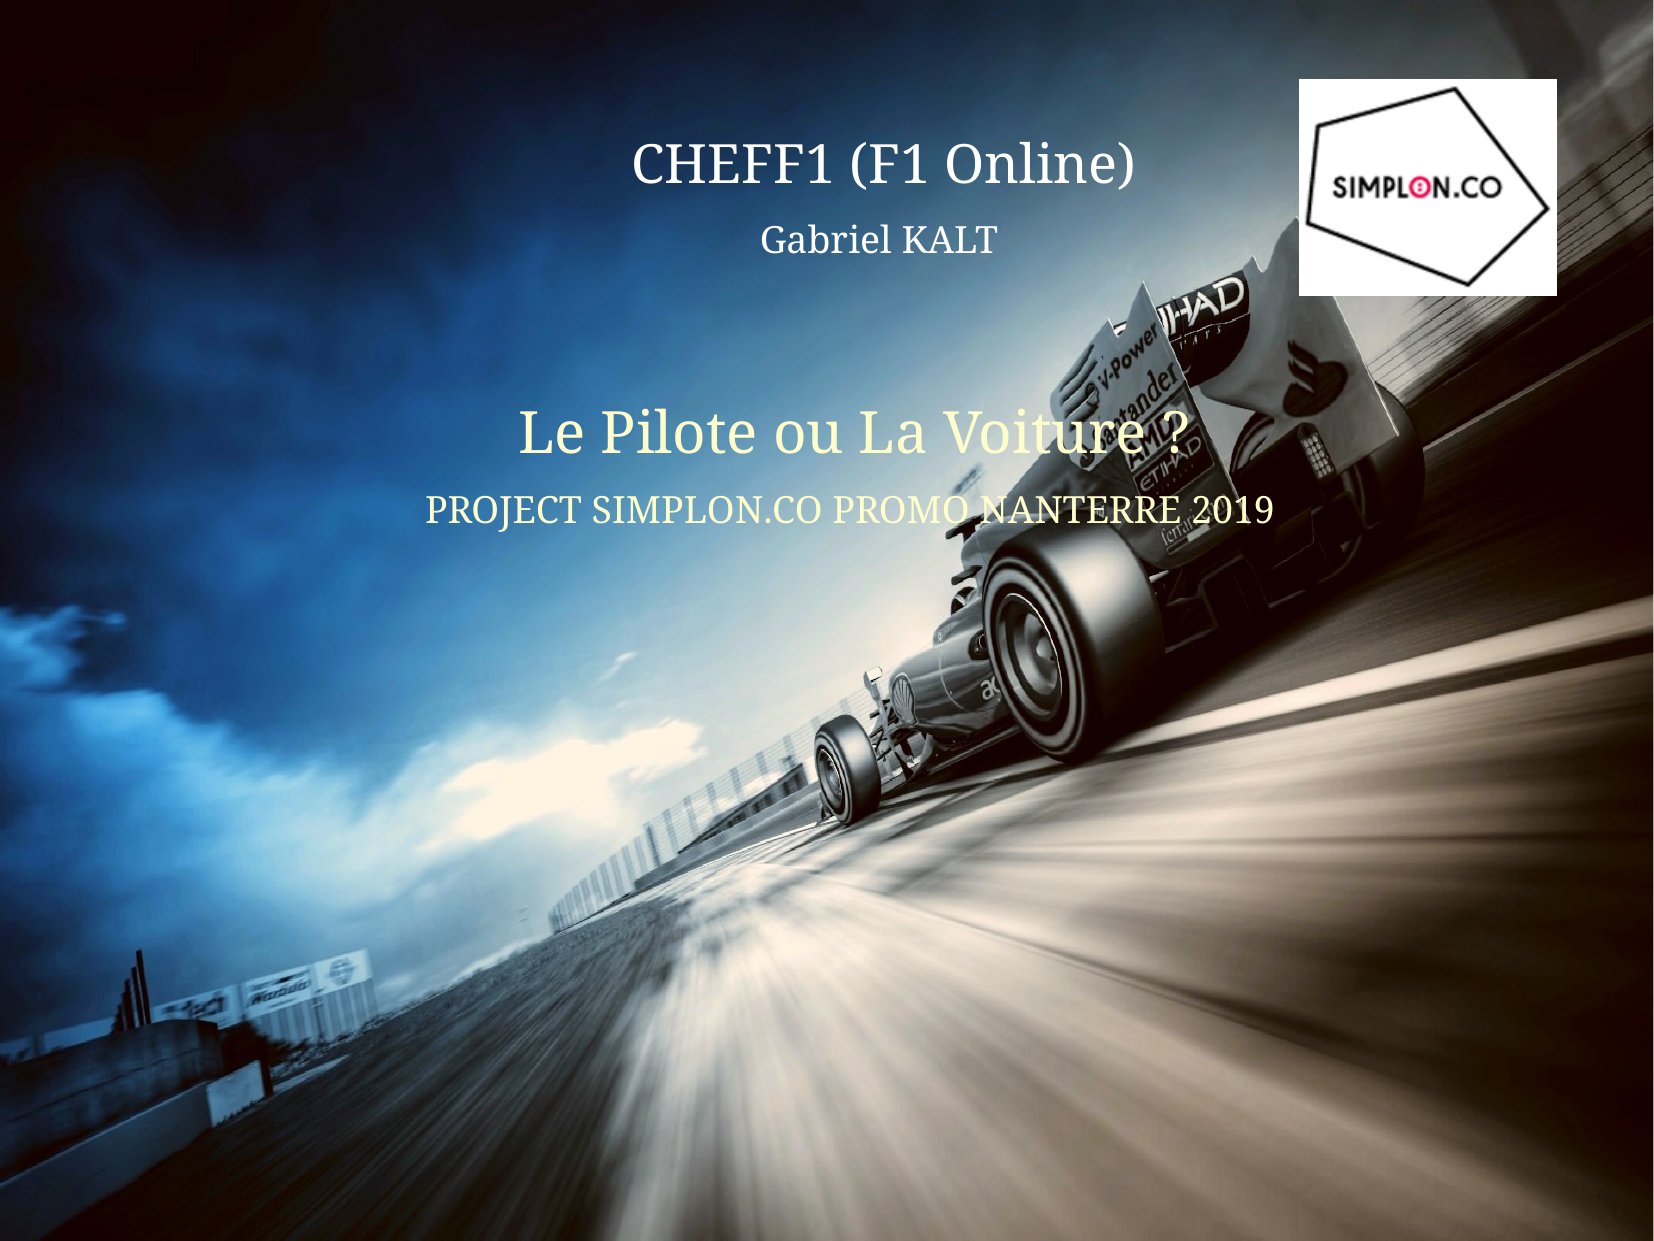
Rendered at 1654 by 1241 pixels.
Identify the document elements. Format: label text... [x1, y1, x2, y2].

text_box PROJECT SIMPLON.CO PROMO NANTERRE 2019 [59, 476, 1642, 562]
text_box Le Pilote ou La Voiture ? [324, 383, 1385, 474]
text_box [812, 686, 1565, 827]
text_box Gabriel KALT [354, 206, 1299, 278]
picture [0, 0, 1654, 1241]
text_box CHEFF1 (F1 Online) [354, 118, 1299, 206]
